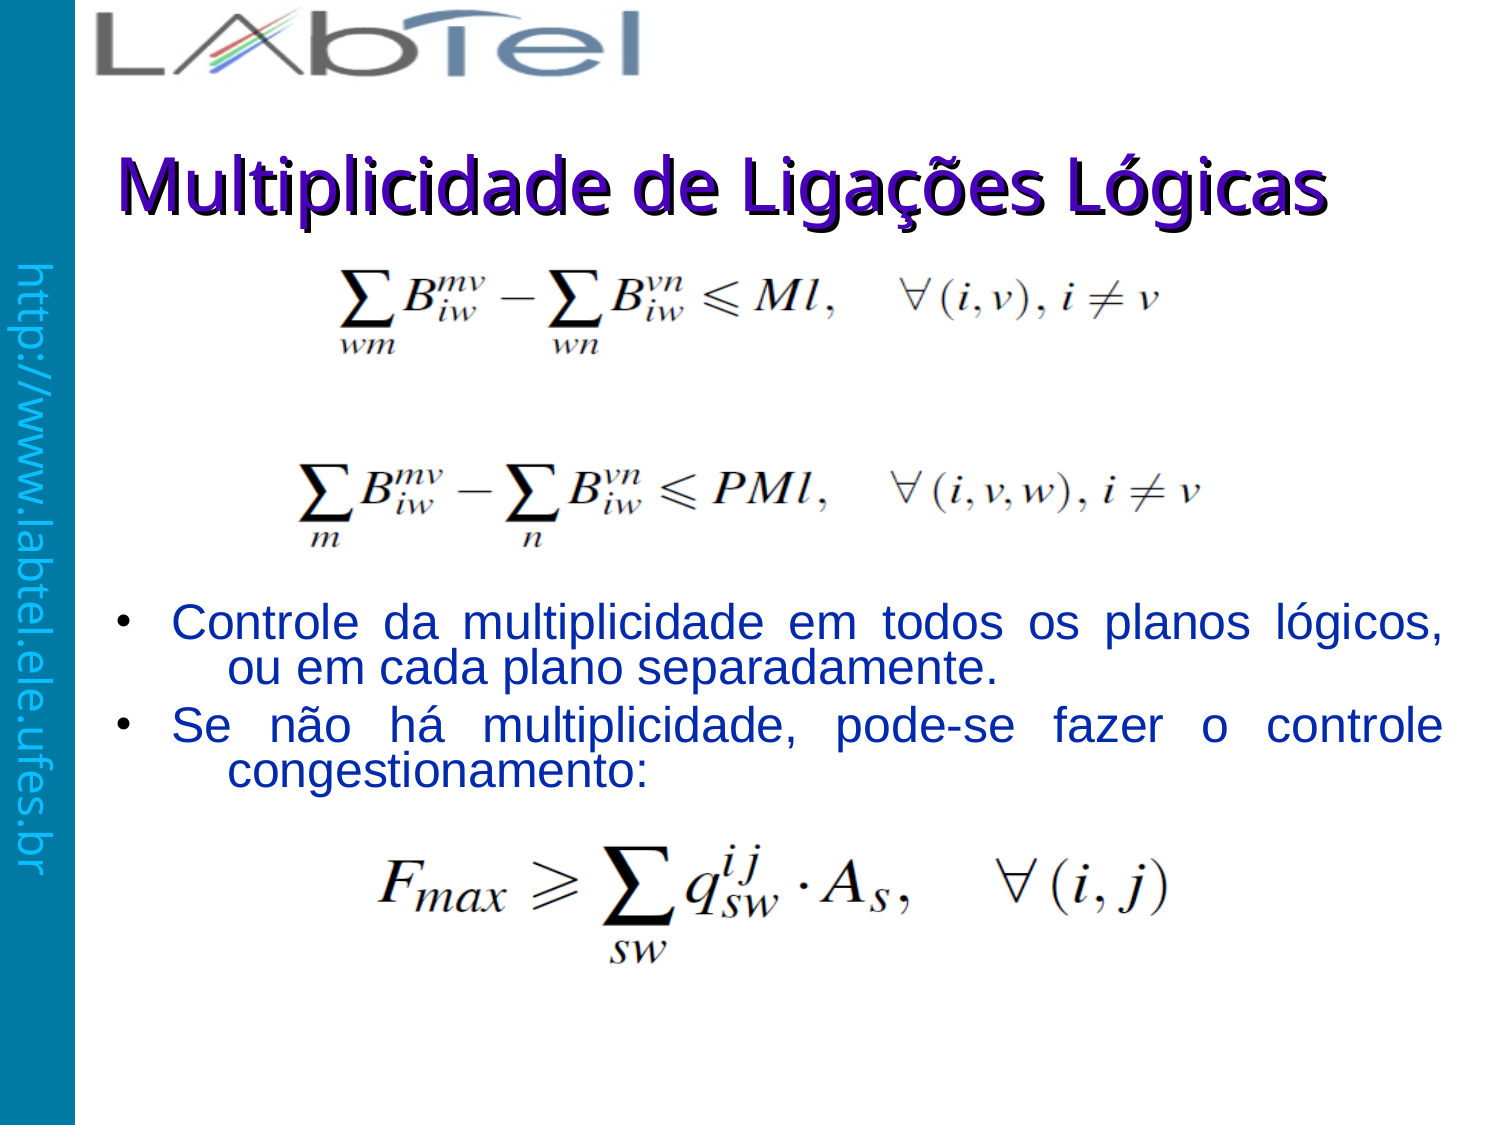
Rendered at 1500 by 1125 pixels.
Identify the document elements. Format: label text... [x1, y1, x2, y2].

picture [296, 264, 1209, 551]
title Multiplicidade de Ligações Lógicas [99, 83, 1460, 281]
picture [76, 0, 675, 88]
picture [373, 833, 1178, 974]
list Controle da multiplicidade em todos os planos lógicos, ou em cada plano separadamente. Se não há multiplicidade, pode-se fazer o controle congestionamento: [99, 579, 1460, 1040]
